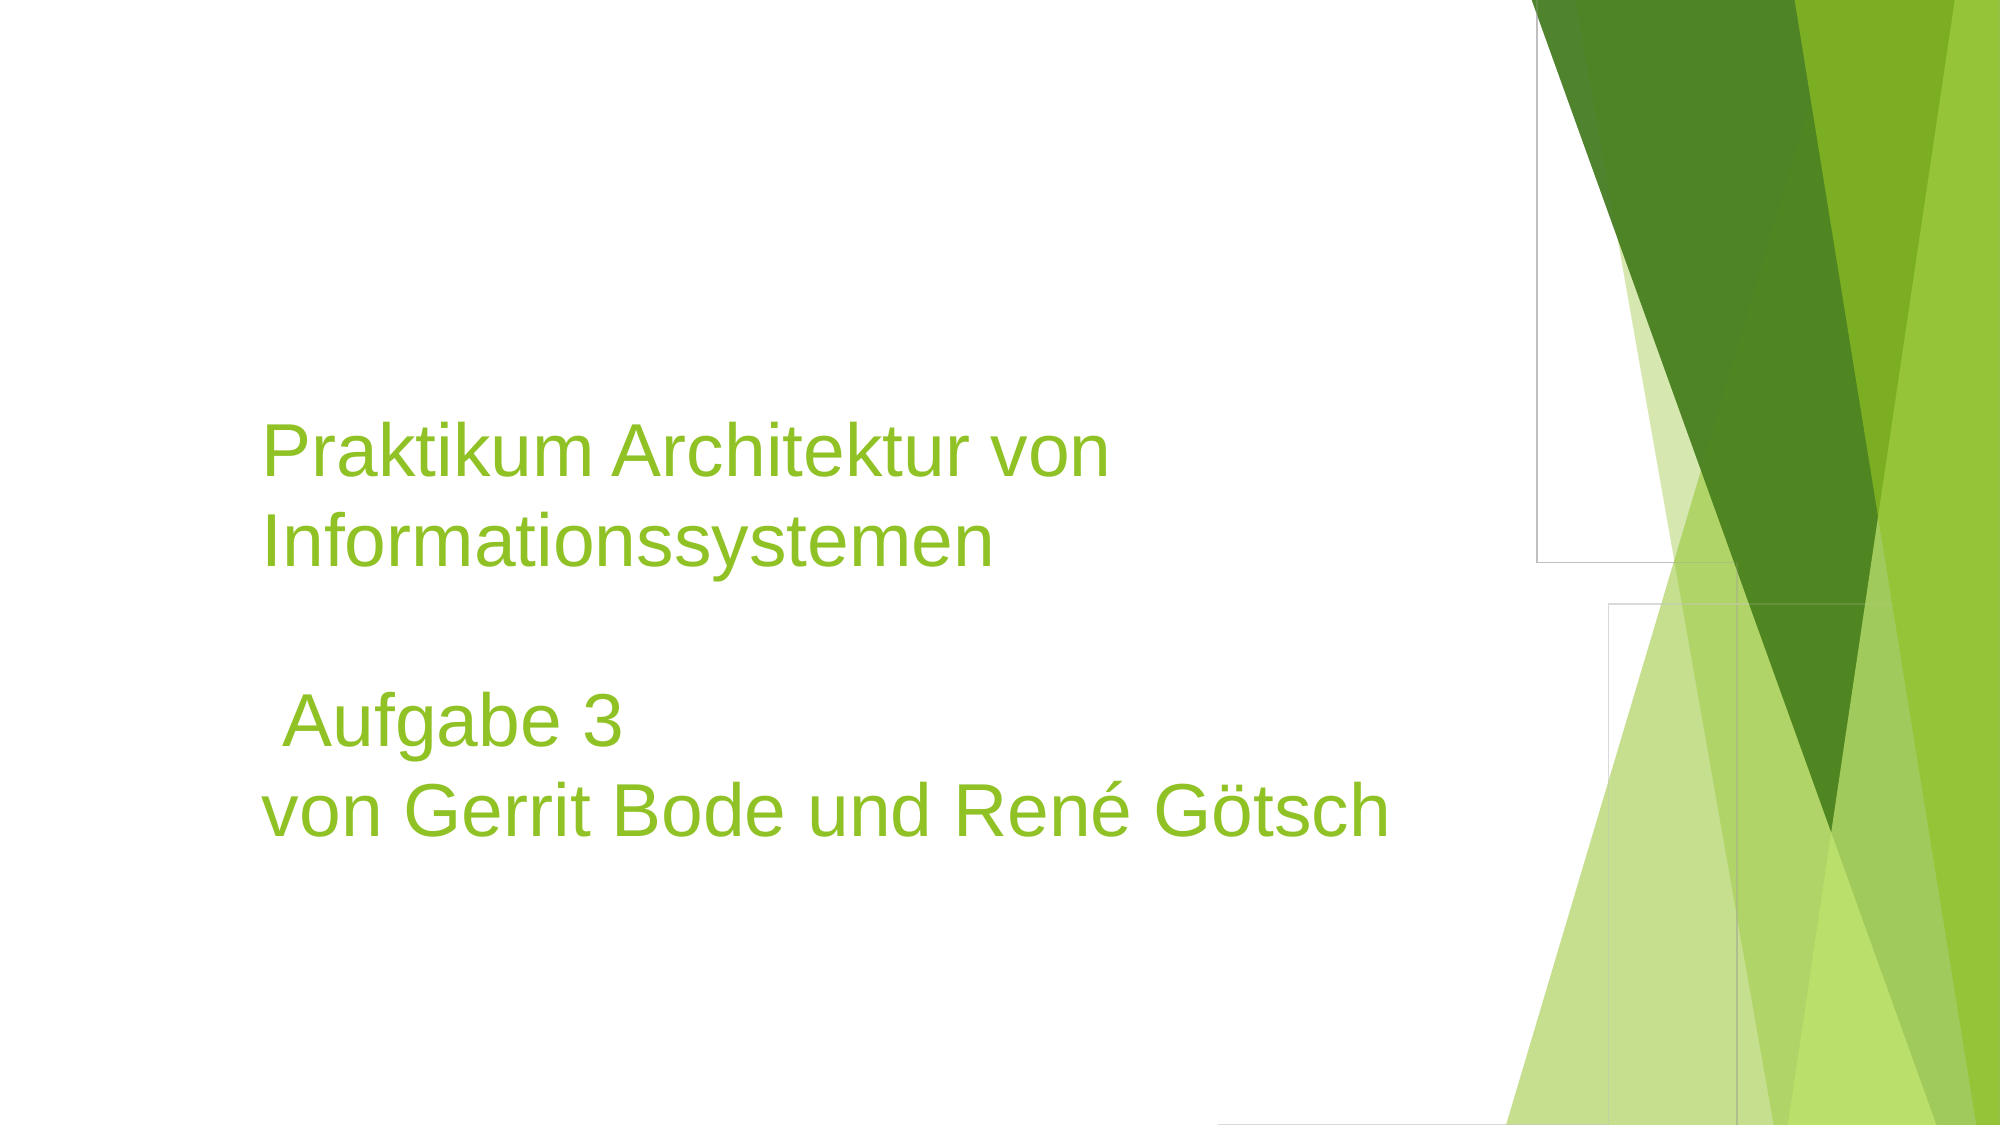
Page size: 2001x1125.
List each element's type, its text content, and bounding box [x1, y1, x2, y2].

title Praktikum Architektur von Informationssystemen [247, 394, 1522, 664]
subtitle Aufgabe 3 von Gerrit Bode und René Götsch [247, 664, 1522, 845]
